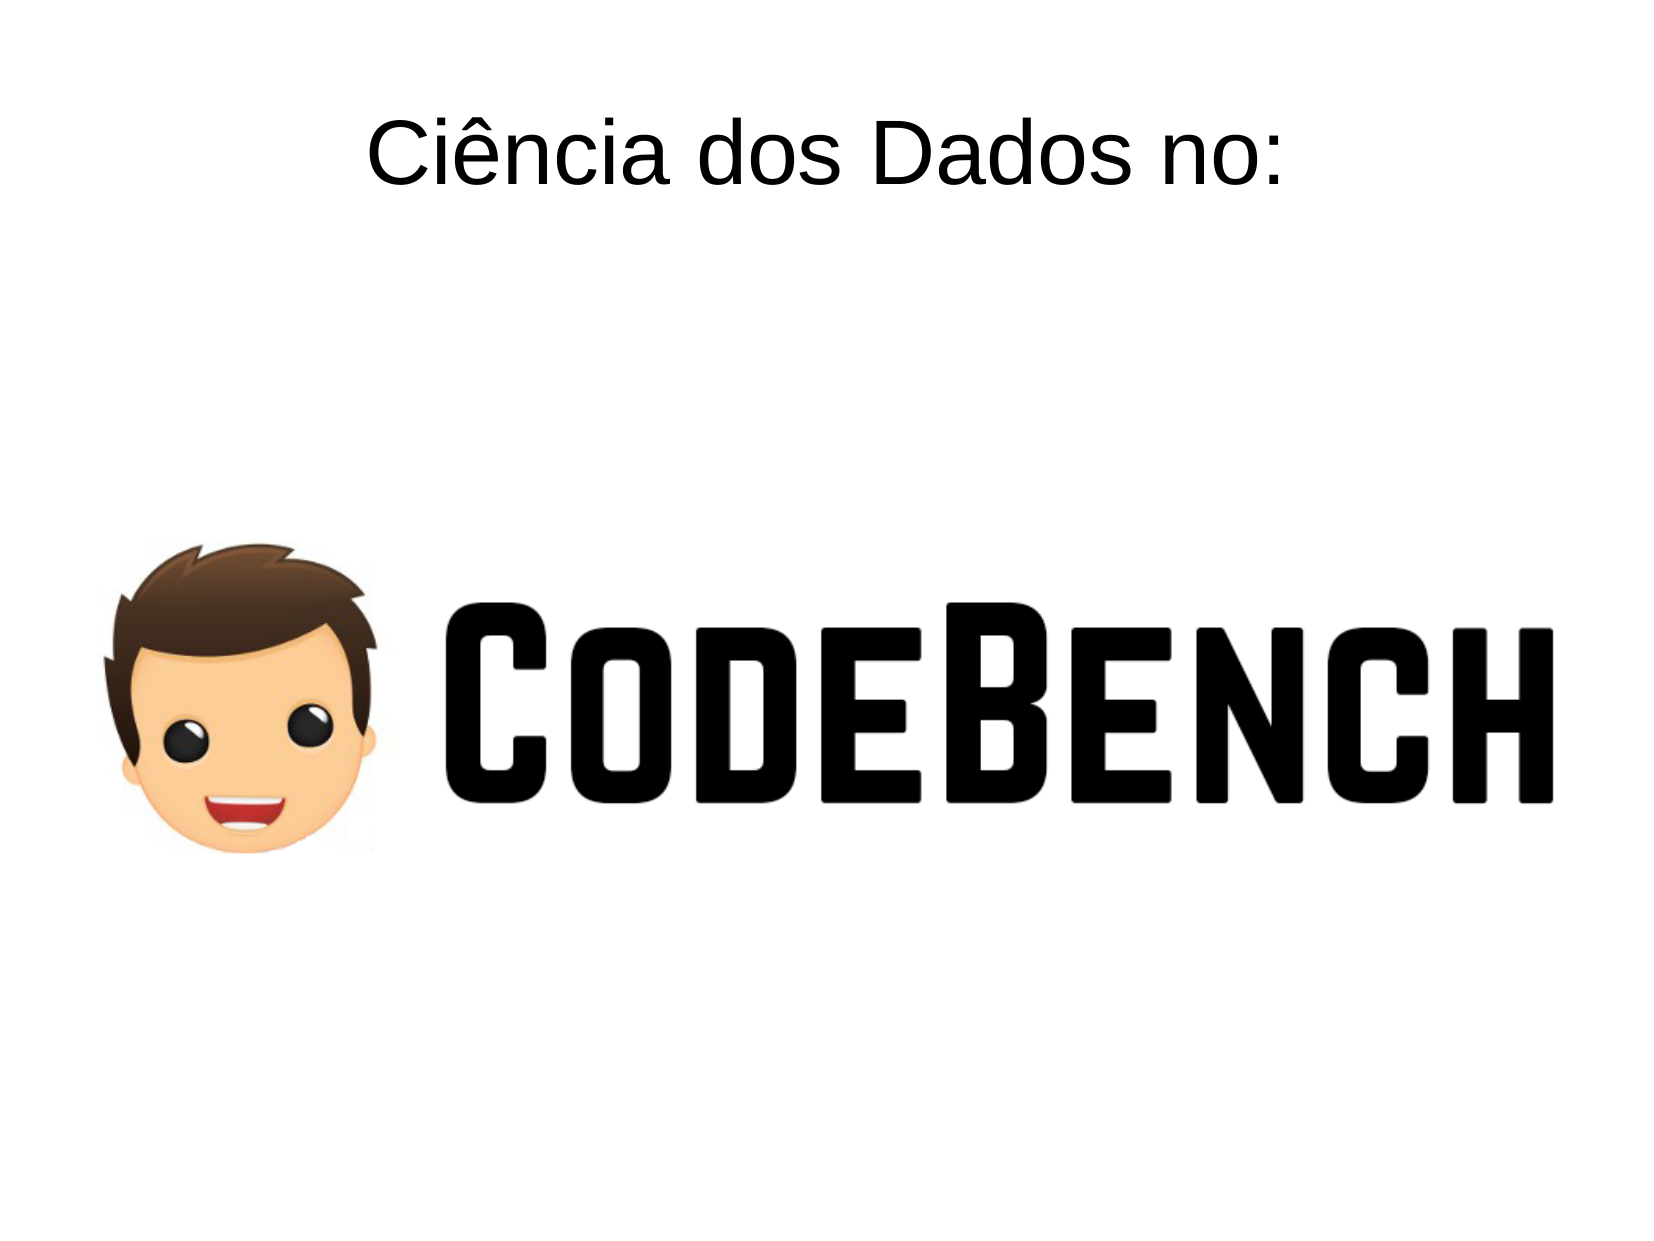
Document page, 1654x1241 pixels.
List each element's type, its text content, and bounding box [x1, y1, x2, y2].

picture [96, 537, 1583, 863]
title Ciência dos Dados no: [82, 49, 1571, 257]
